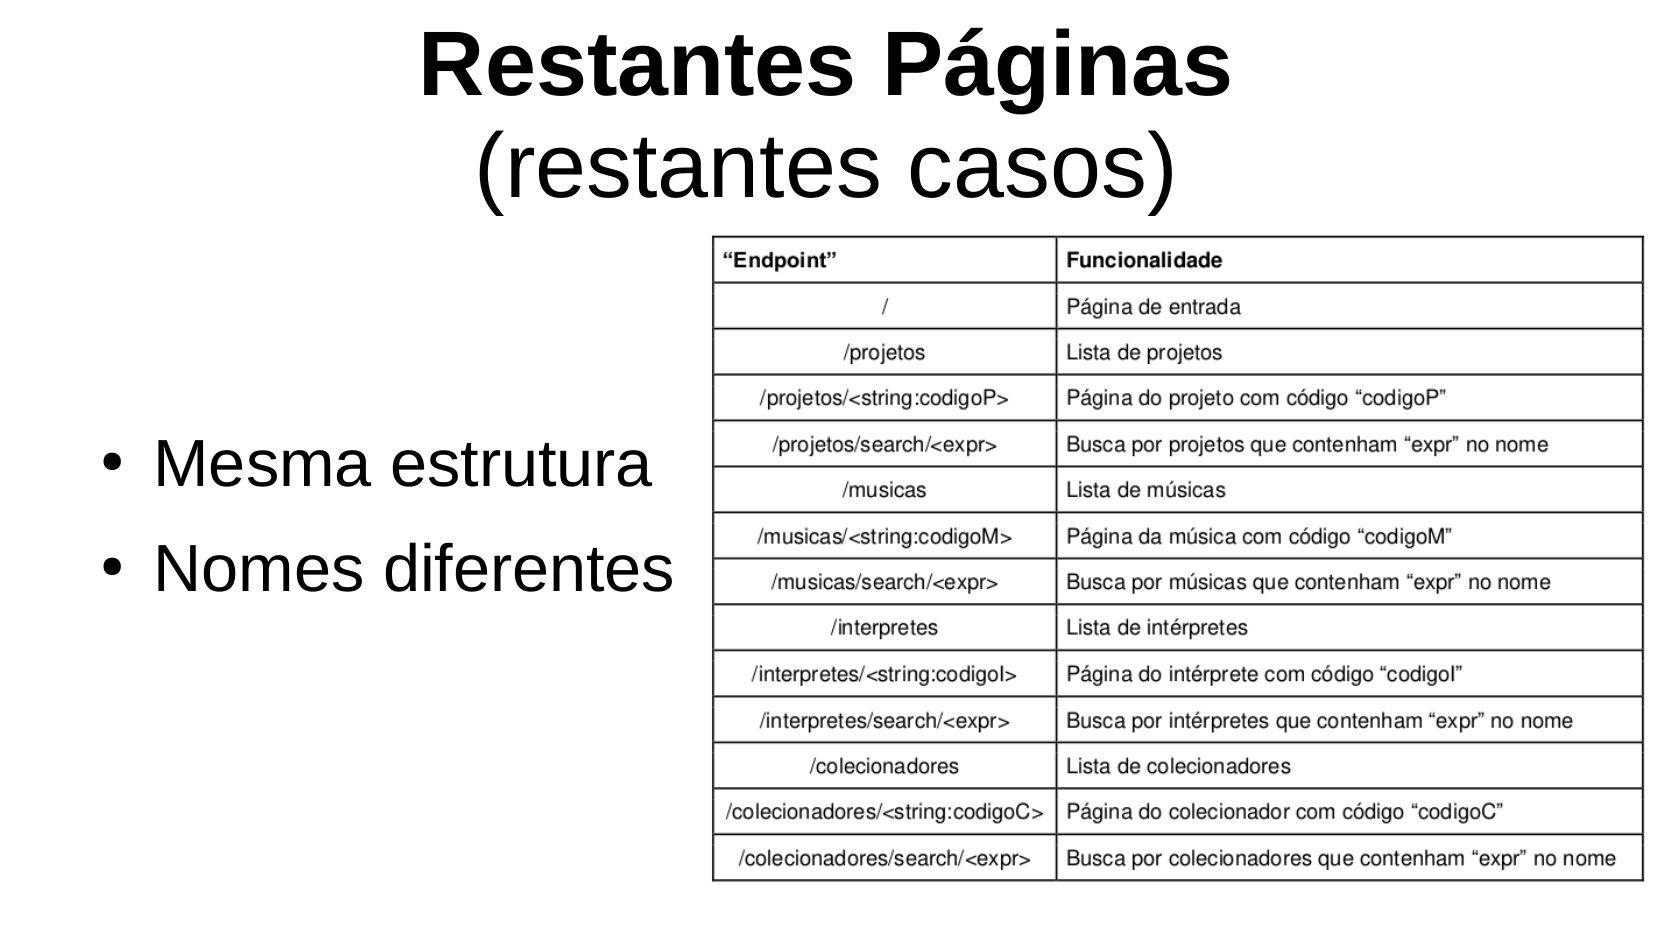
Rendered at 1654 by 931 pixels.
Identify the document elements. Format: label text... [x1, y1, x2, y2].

picture [708, 230, 1654, 886]
title Restantes Páginas (restantes casos) [82, 12, 1571, 217]
list Mesma estrutura Nomes diferentes [82, 217, 1571, 758]
